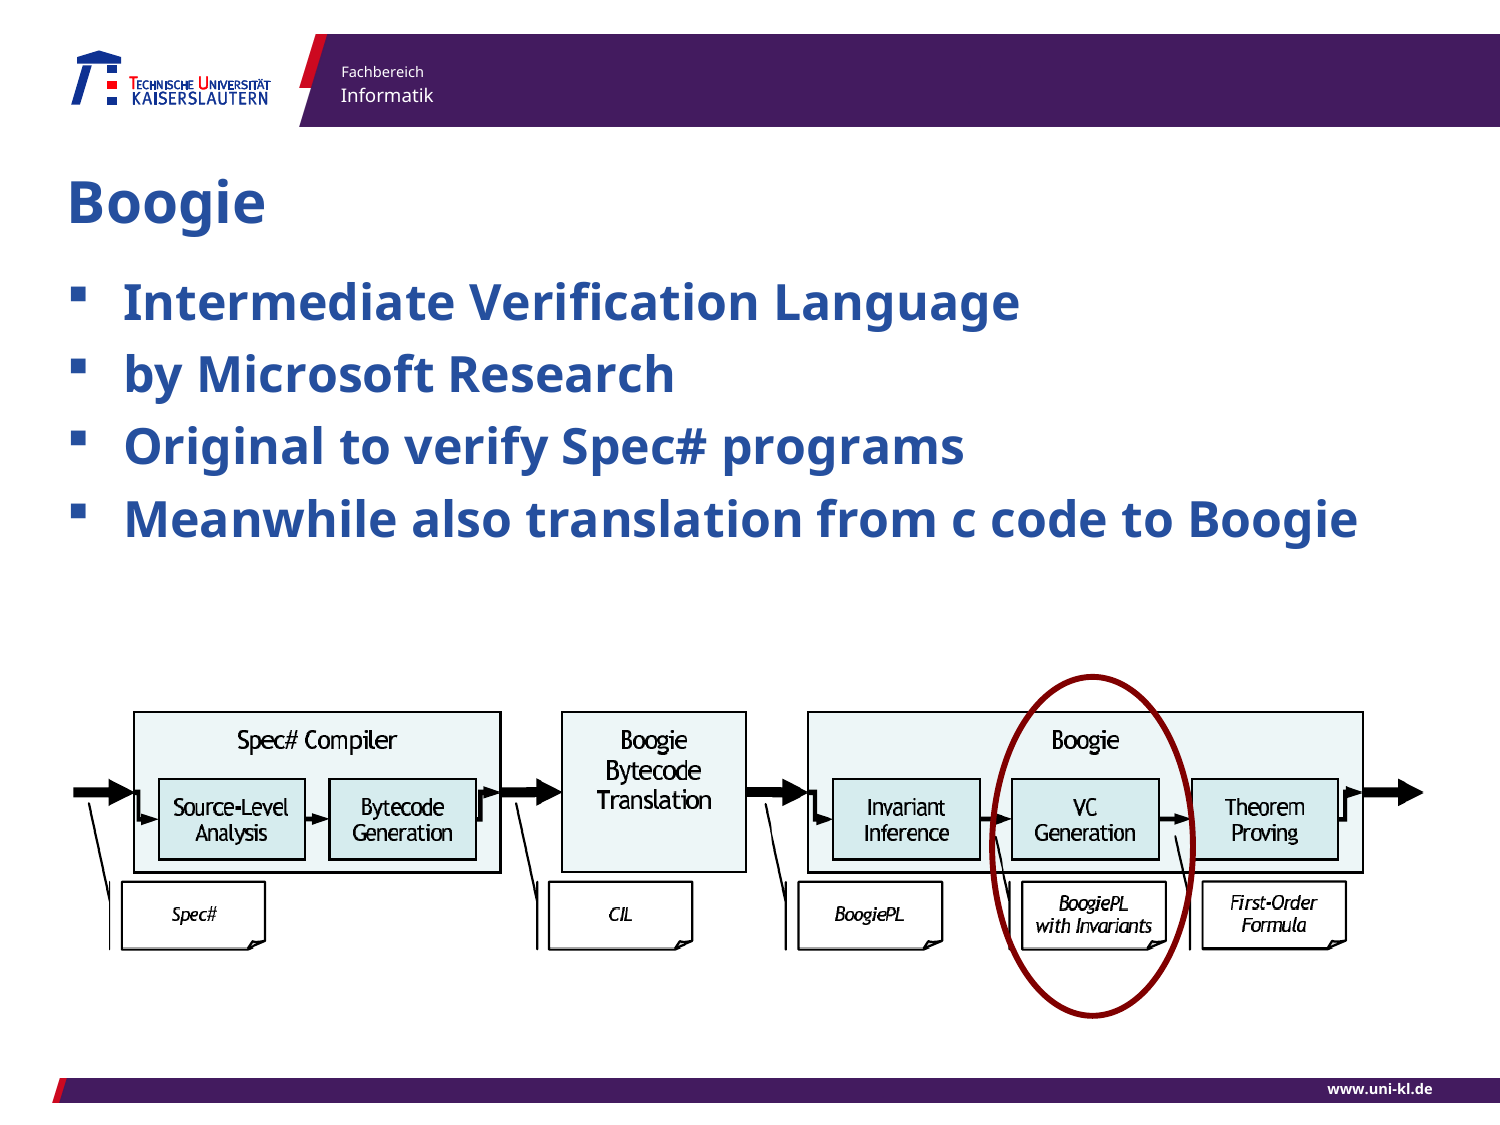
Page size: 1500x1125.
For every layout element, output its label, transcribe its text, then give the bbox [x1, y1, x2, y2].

picture [52, 676, 1073, 987]
text_box [52, 262, 1426, 676]
picture [298, 33, 1500, 128]
picture [1112, 676, 1434, 987]
picture [996, 680, 1190, 987]
picture [51, 1077, 1500, 1104]
text_box [1042, 987, 1143, 1012]
text_box [52, 987, 1426, 1038]
title Boogie [52, 157, 1426, 243]
